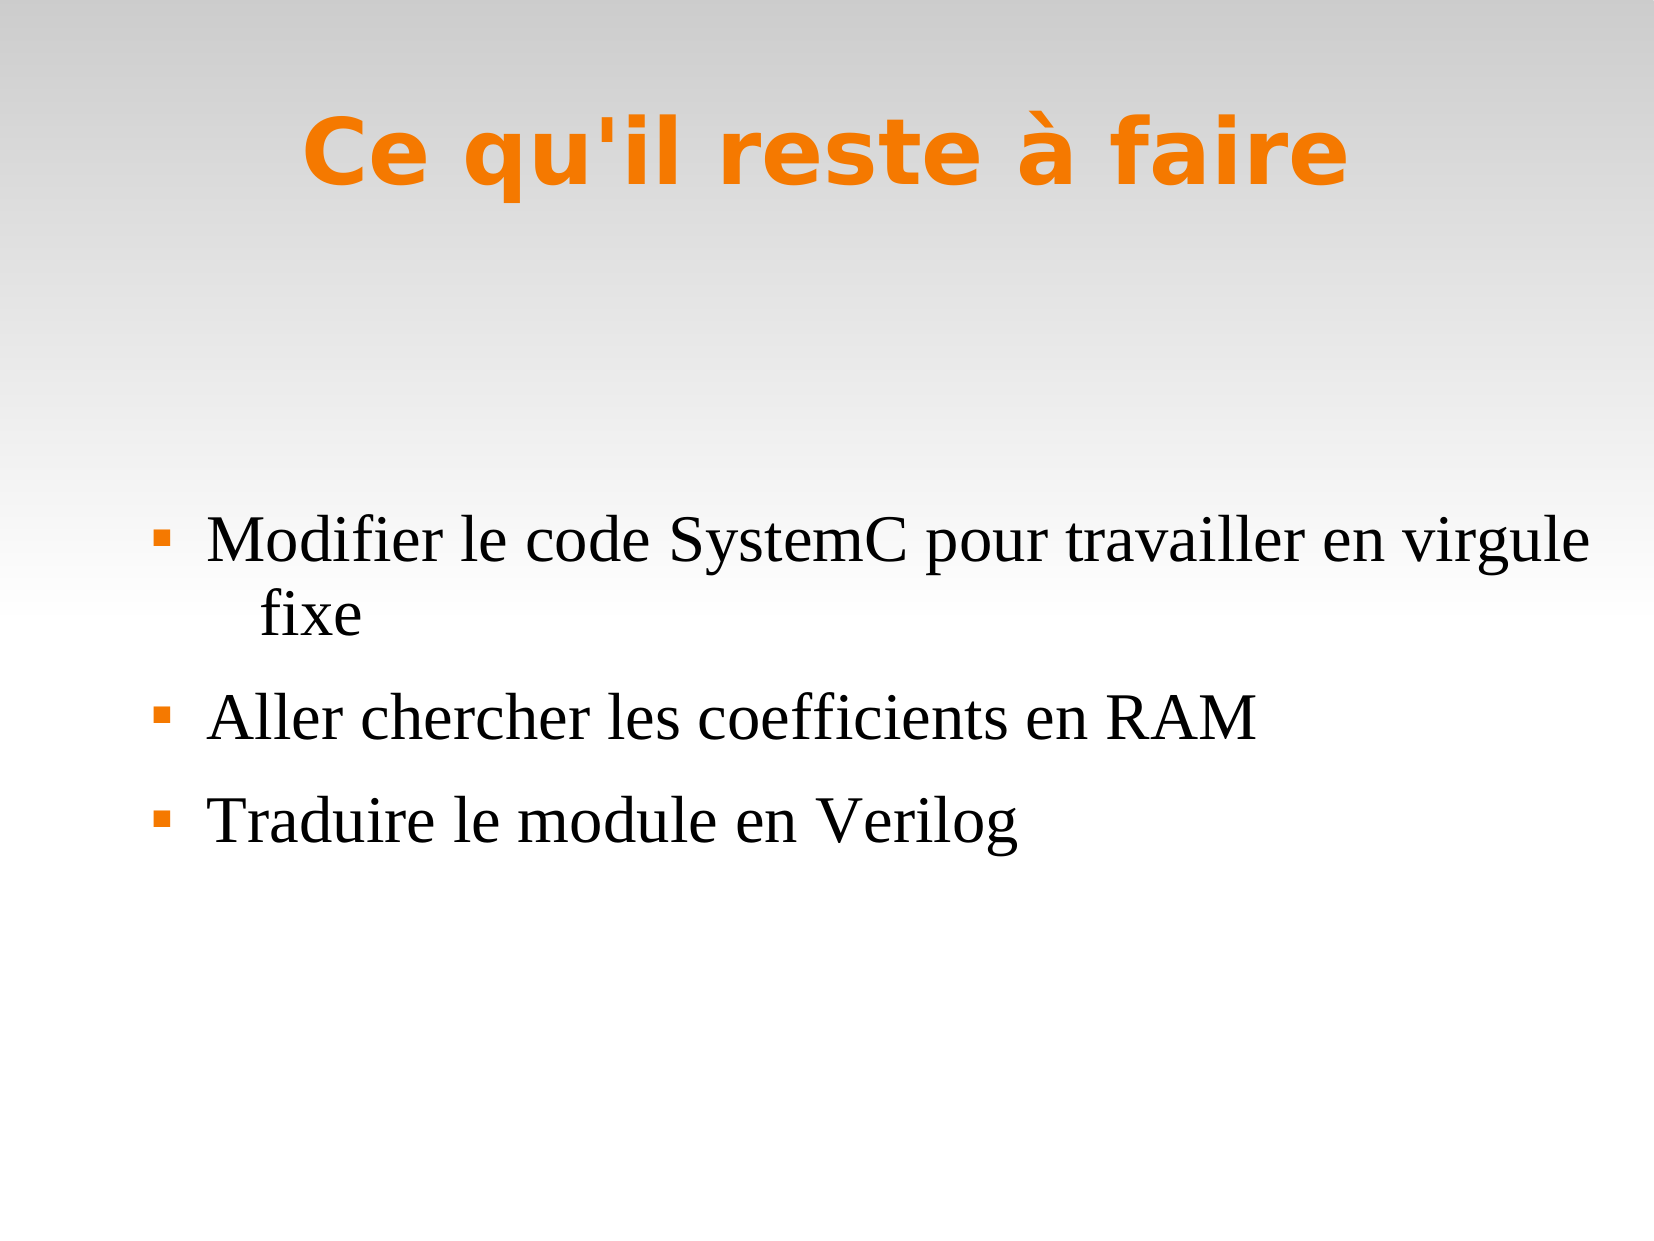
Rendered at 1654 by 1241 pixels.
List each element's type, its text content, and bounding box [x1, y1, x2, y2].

title Ce qu'il reste à faire [82, 49, 1571, 257]
list Modifier le code SystemC pour travailler en virgule fixe Aller chercher les coefficients en RAM Traduire le module en Verilog [118, 501, 1607, 995]
